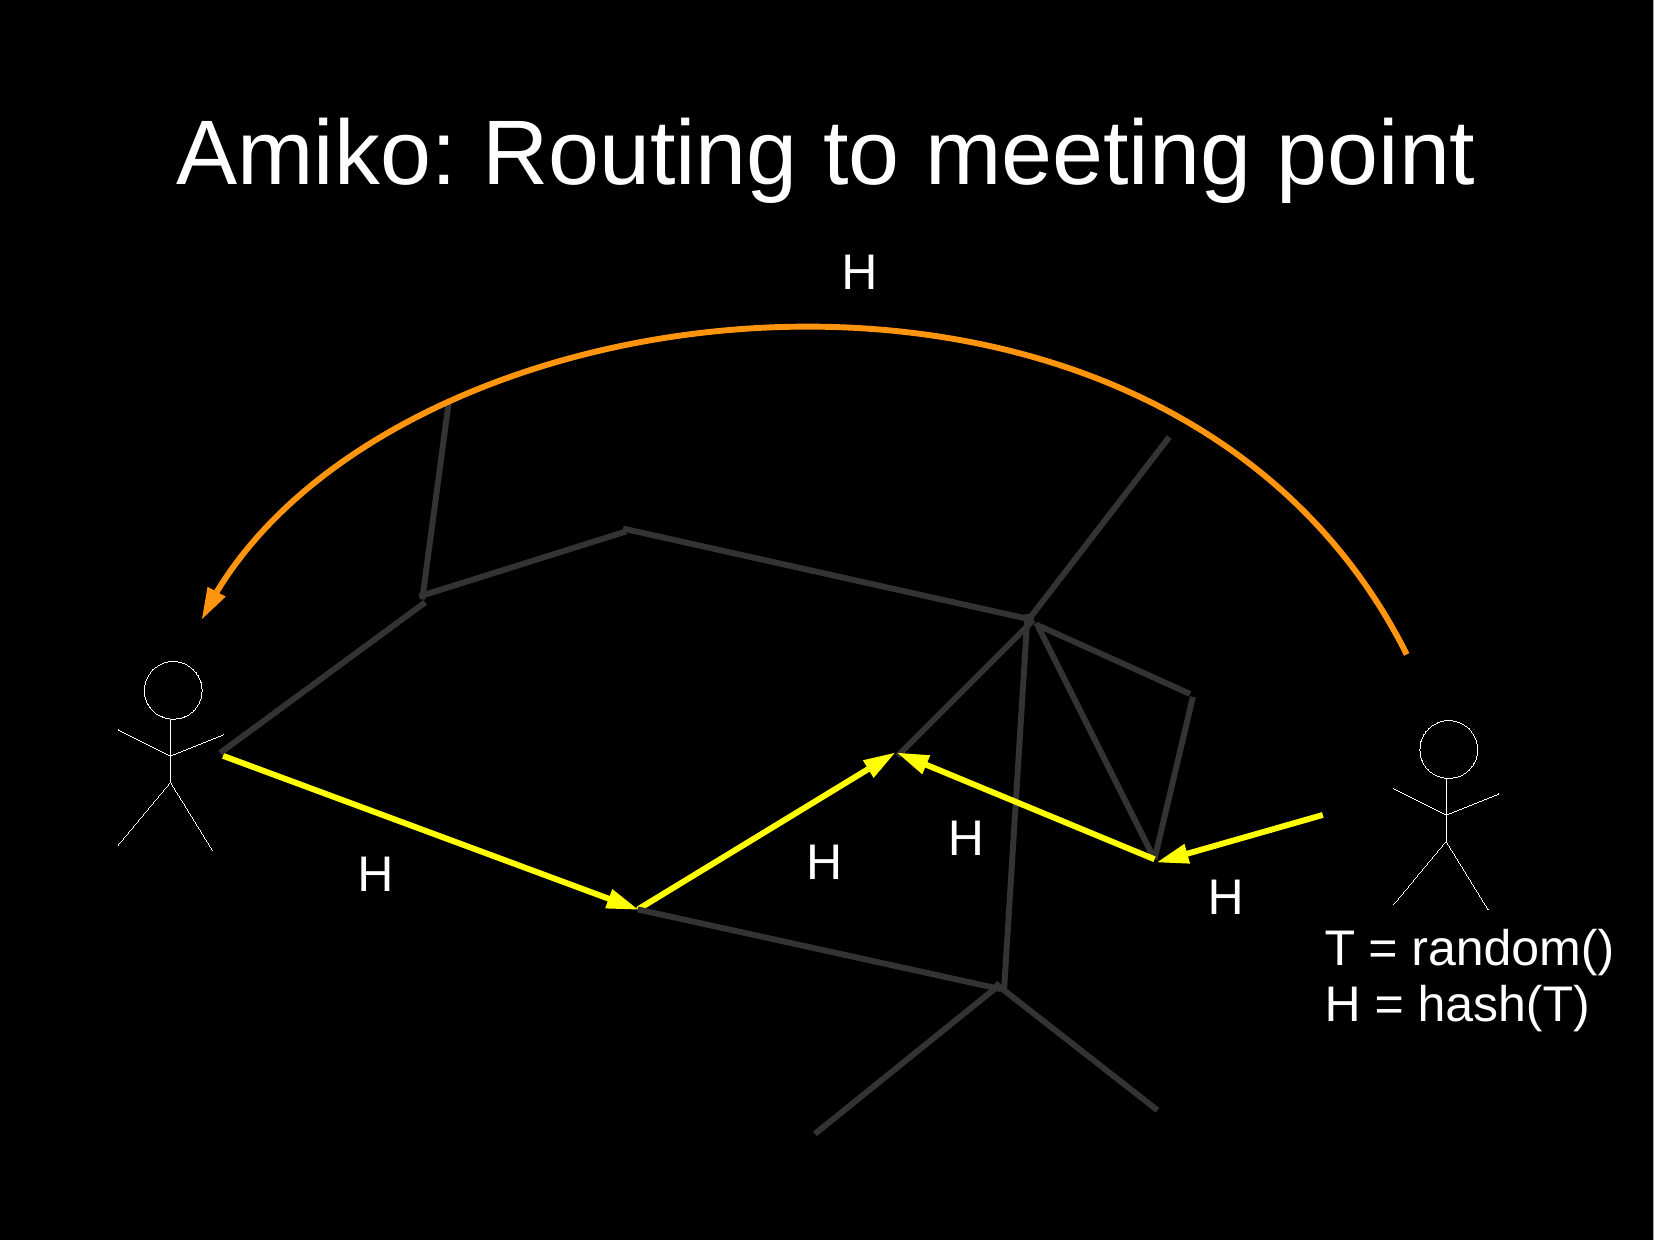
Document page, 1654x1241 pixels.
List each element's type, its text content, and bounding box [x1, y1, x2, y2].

text_box H [933, 803, 1004, 874]
text_box H [826, 236, 898, 308]
text_box H [791, 826, 863, 898]
text_box T = random() H = hash(T) [1309, 913, 1630, 1040]
title Amiko: Routing to meeting point [82, 49, 1571, 257]
text_box H [1192, 862, 1264, 933]
text_box H [342, 838, 414, 910]
